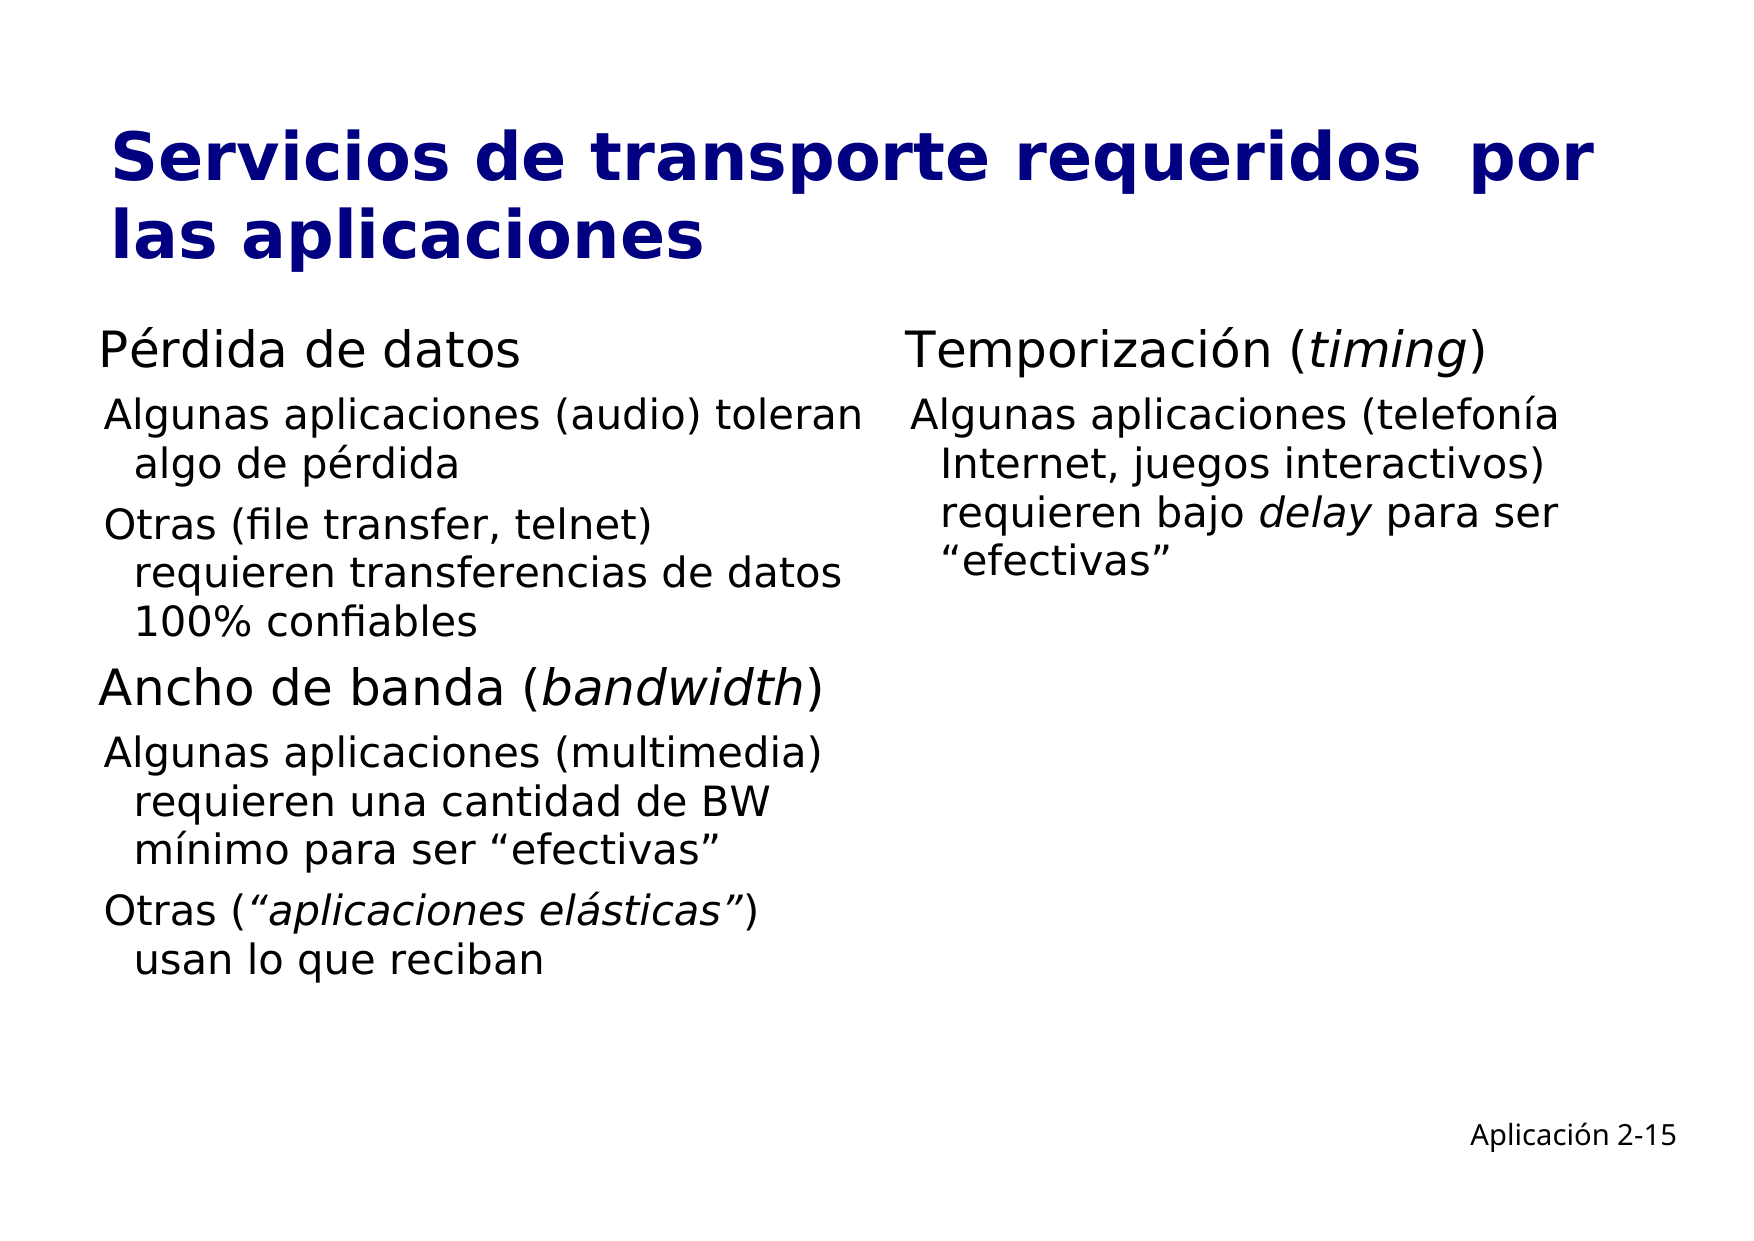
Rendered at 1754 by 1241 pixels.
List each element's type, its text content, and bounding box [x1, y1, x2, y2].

title Servicios de transporte requeridos por las aplicaciones [95, 88, 1671, 305]
list Temporización (timing) Algunas aplicaciones (telefonía Internet, juegos interactivos) requieren bajo delay para ser “efectivas” [902, 320, 1672, 605]
list Pérdida de datos Algunas aplicaciones (audio) toleran algo de pérdida Otras (file transfer, telnet) requieren transferencias de datos 100% confiables Ancho de banda (bandwidth) Algunas aplicaciones (multimedia) requieren una cantidad de BW mínimo para ser “efectivas” Otras (“aplicaciones elásticas”) usan lo que reciban [95, 320, 865, 1139]
